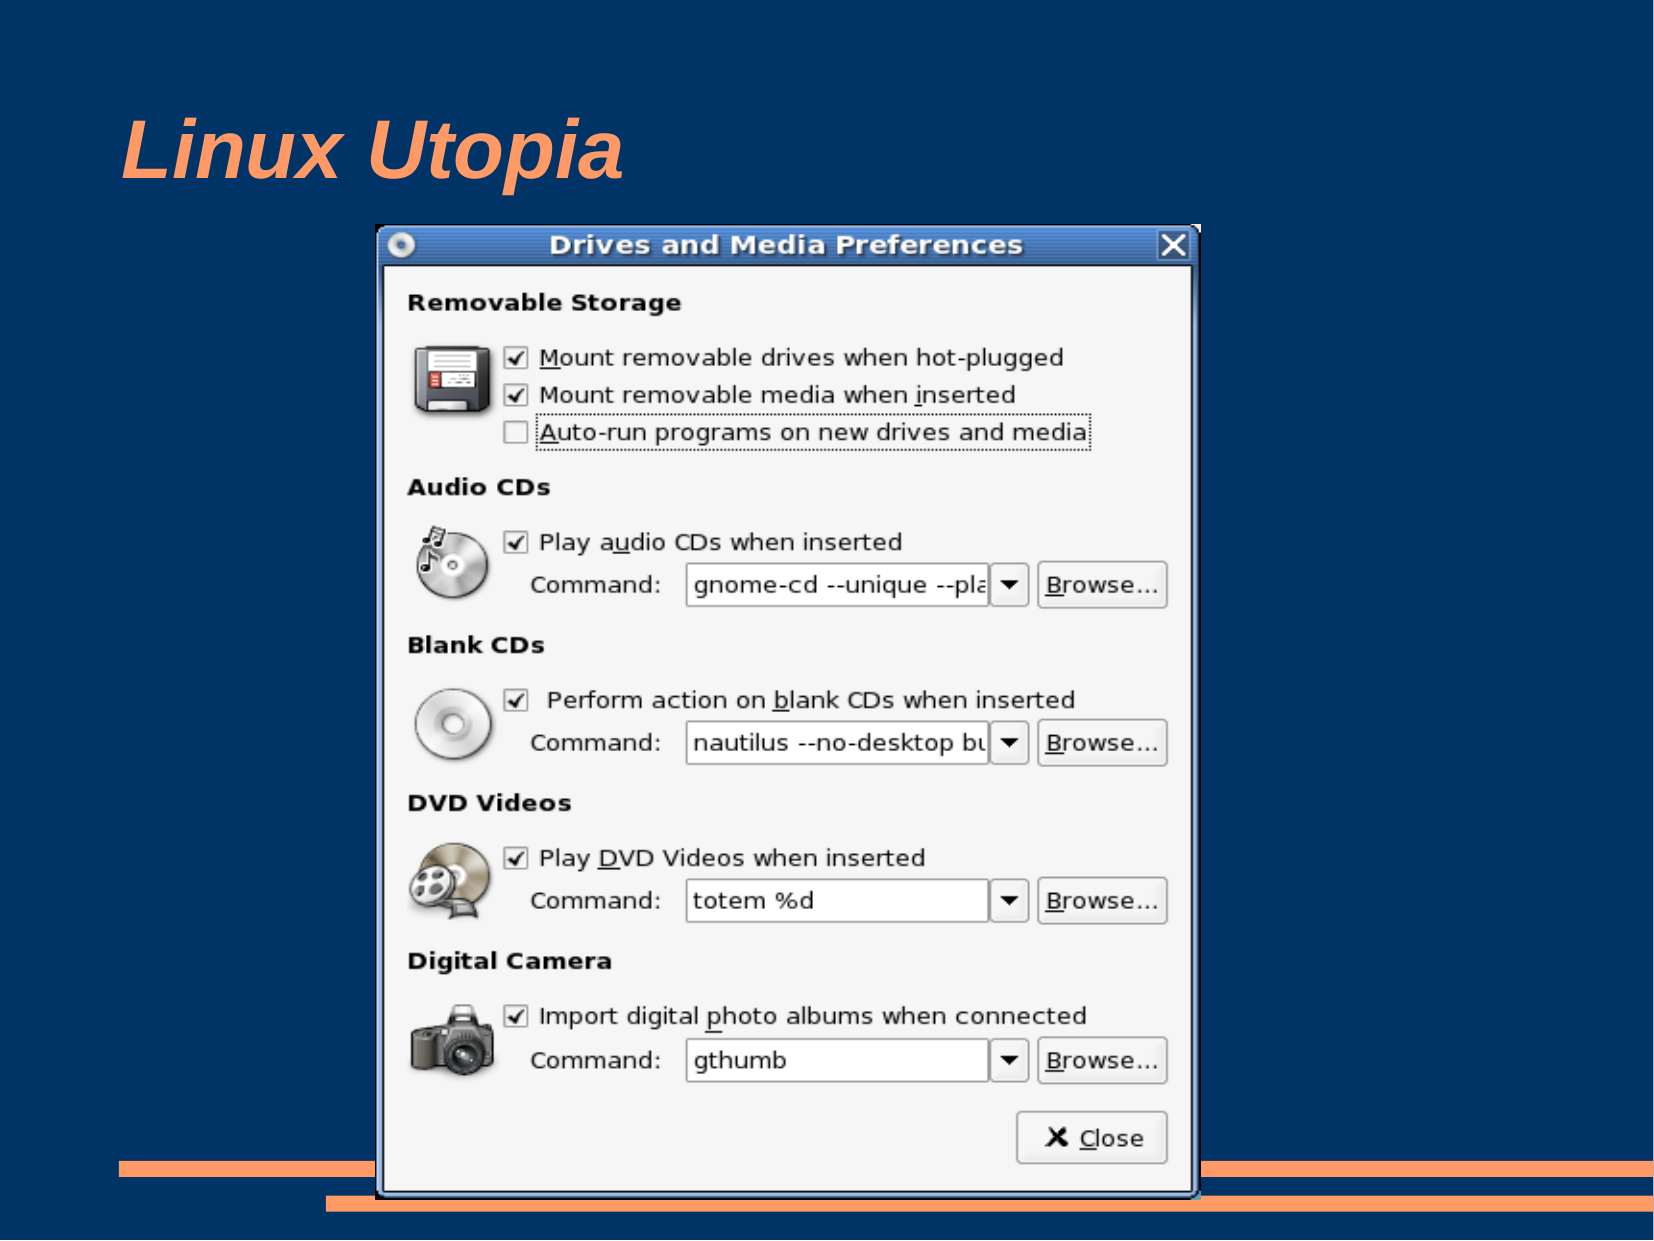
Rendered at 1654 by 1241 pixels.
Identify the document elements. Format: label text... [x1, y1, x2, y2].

picture [375, 224, 1201, 1201]
title Linux Utopia [121, 46, 1534, 254]
